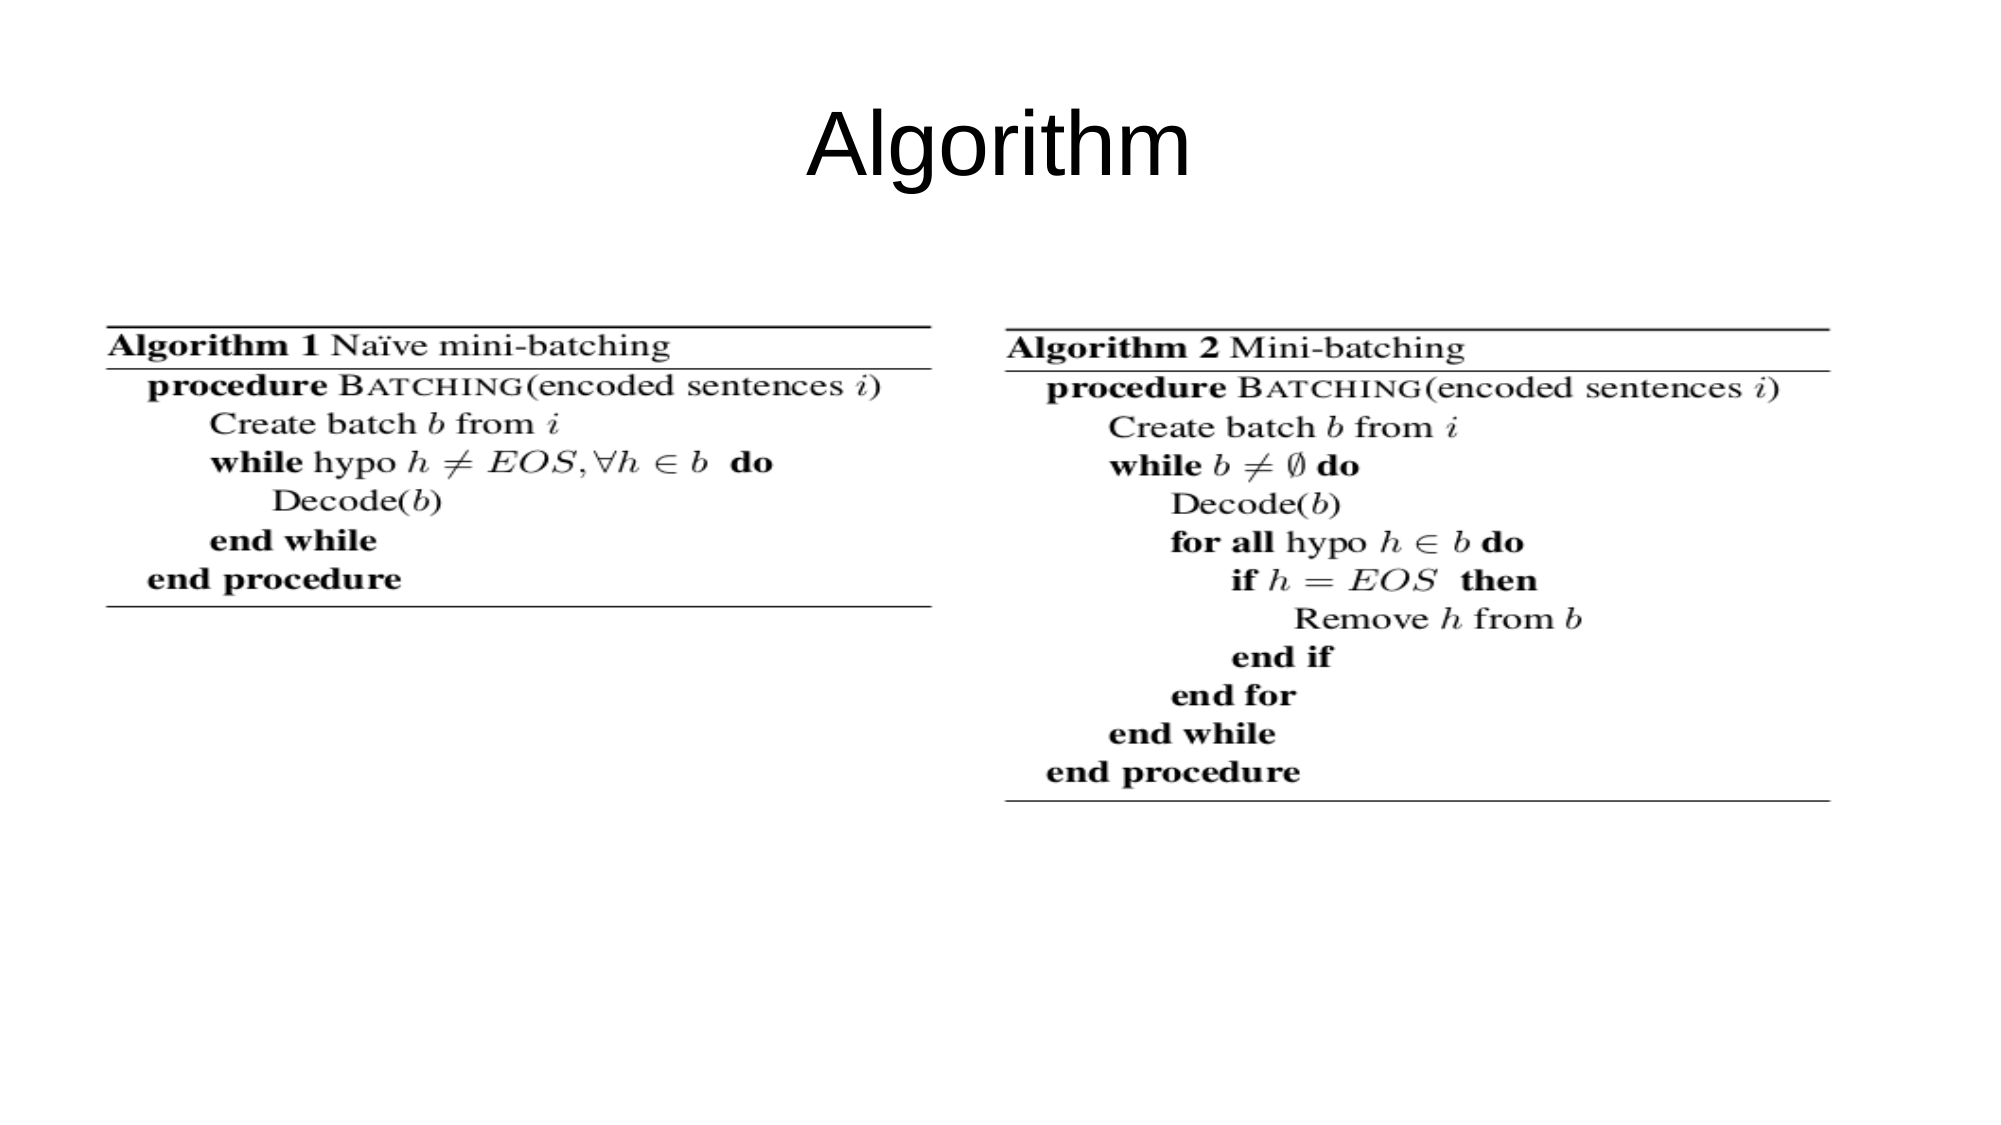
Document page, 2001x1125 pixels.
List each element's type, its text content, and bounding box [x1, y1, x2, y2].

picture [984, 321, 1858, 819]
text_box Algorithm [99, 44, 1900, 233]
picture [85, 310, 950, 619]
